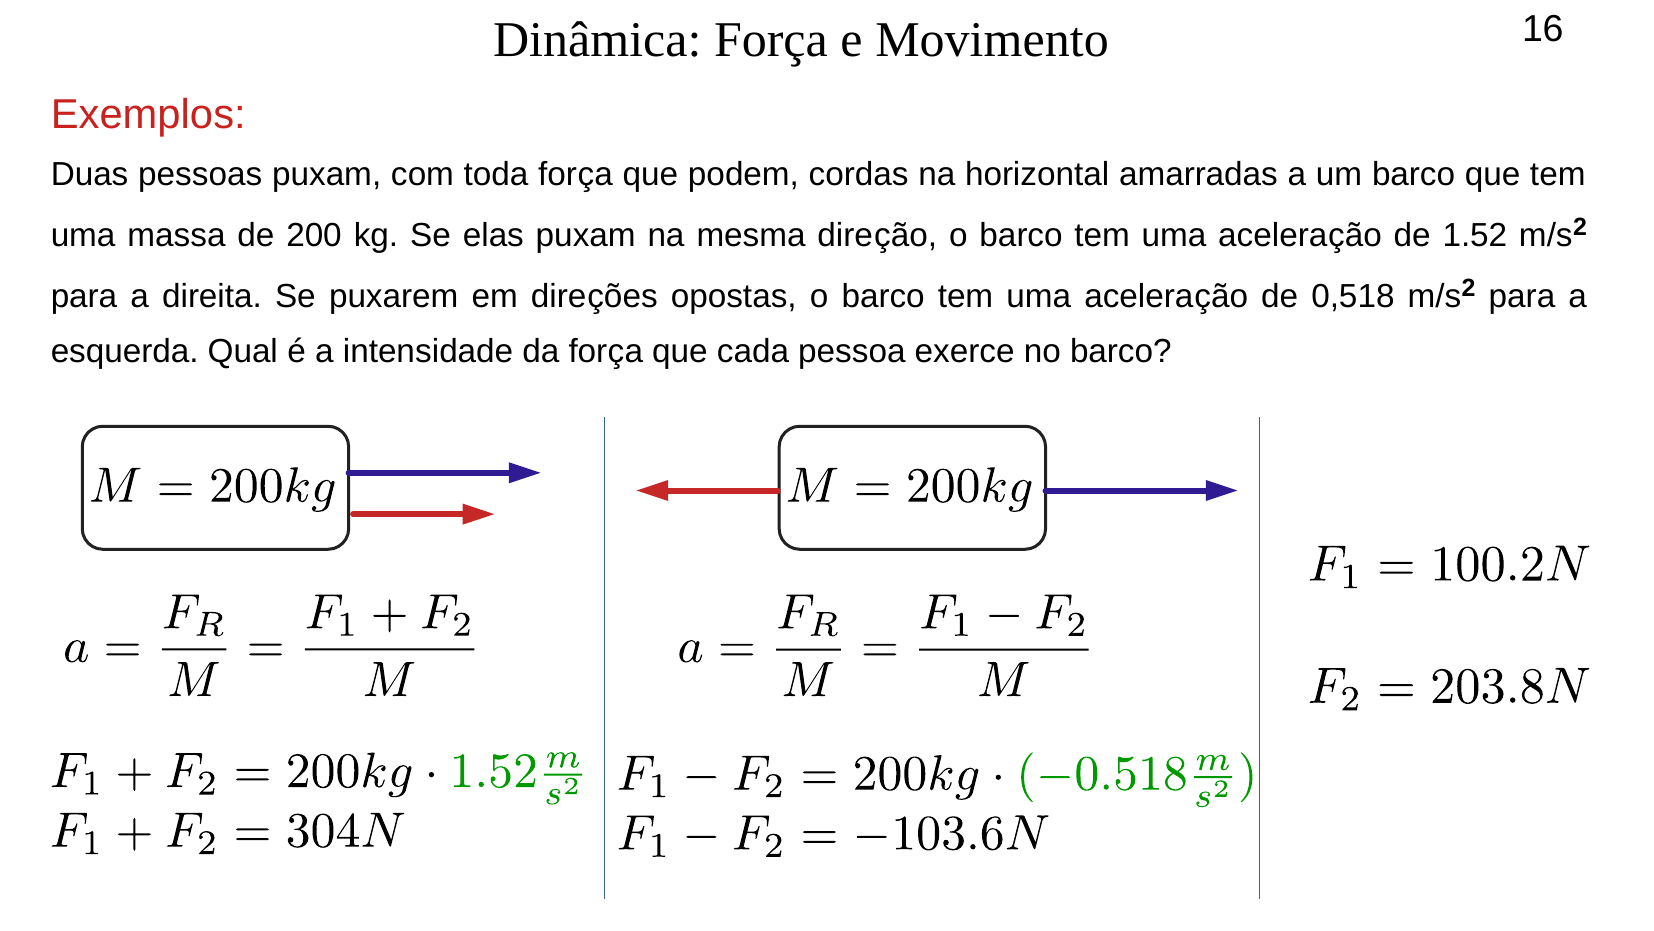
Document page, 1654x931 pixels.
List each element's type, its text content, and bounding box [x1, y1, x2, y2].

text_box 12 [1507, 0, 1654, 71]
picture [88, 467, 335, 512]
text_box Dinâmica: Força e Movimento [478, 0, 1149, 82]
picture [49, 752, 583, 855]
picture [61, 592, 477, 698]
picture [675, 592, 1091, 698]
picture [616, 752, 1253, 857]
text_box Exemplos: Duas pessoas puxam, com toda força que podem, cordas na horizontal amarradas a um barco que tem uma massa de 200 kg. Se elas puxam na mesma direção, o barco tem uma aceleração de 1.52 m/s2 para a direita. Se puxarem em direções opostas, o barco tem uma aceleração de 0,518 m/s2 para a esquerda. Qual é a intensidade da força que cada pessoa exerce no barco? [36, 83, 1630, 389]
picture [785, 467, 1032, 512]
picture [1307, 545, 1590, 711]
